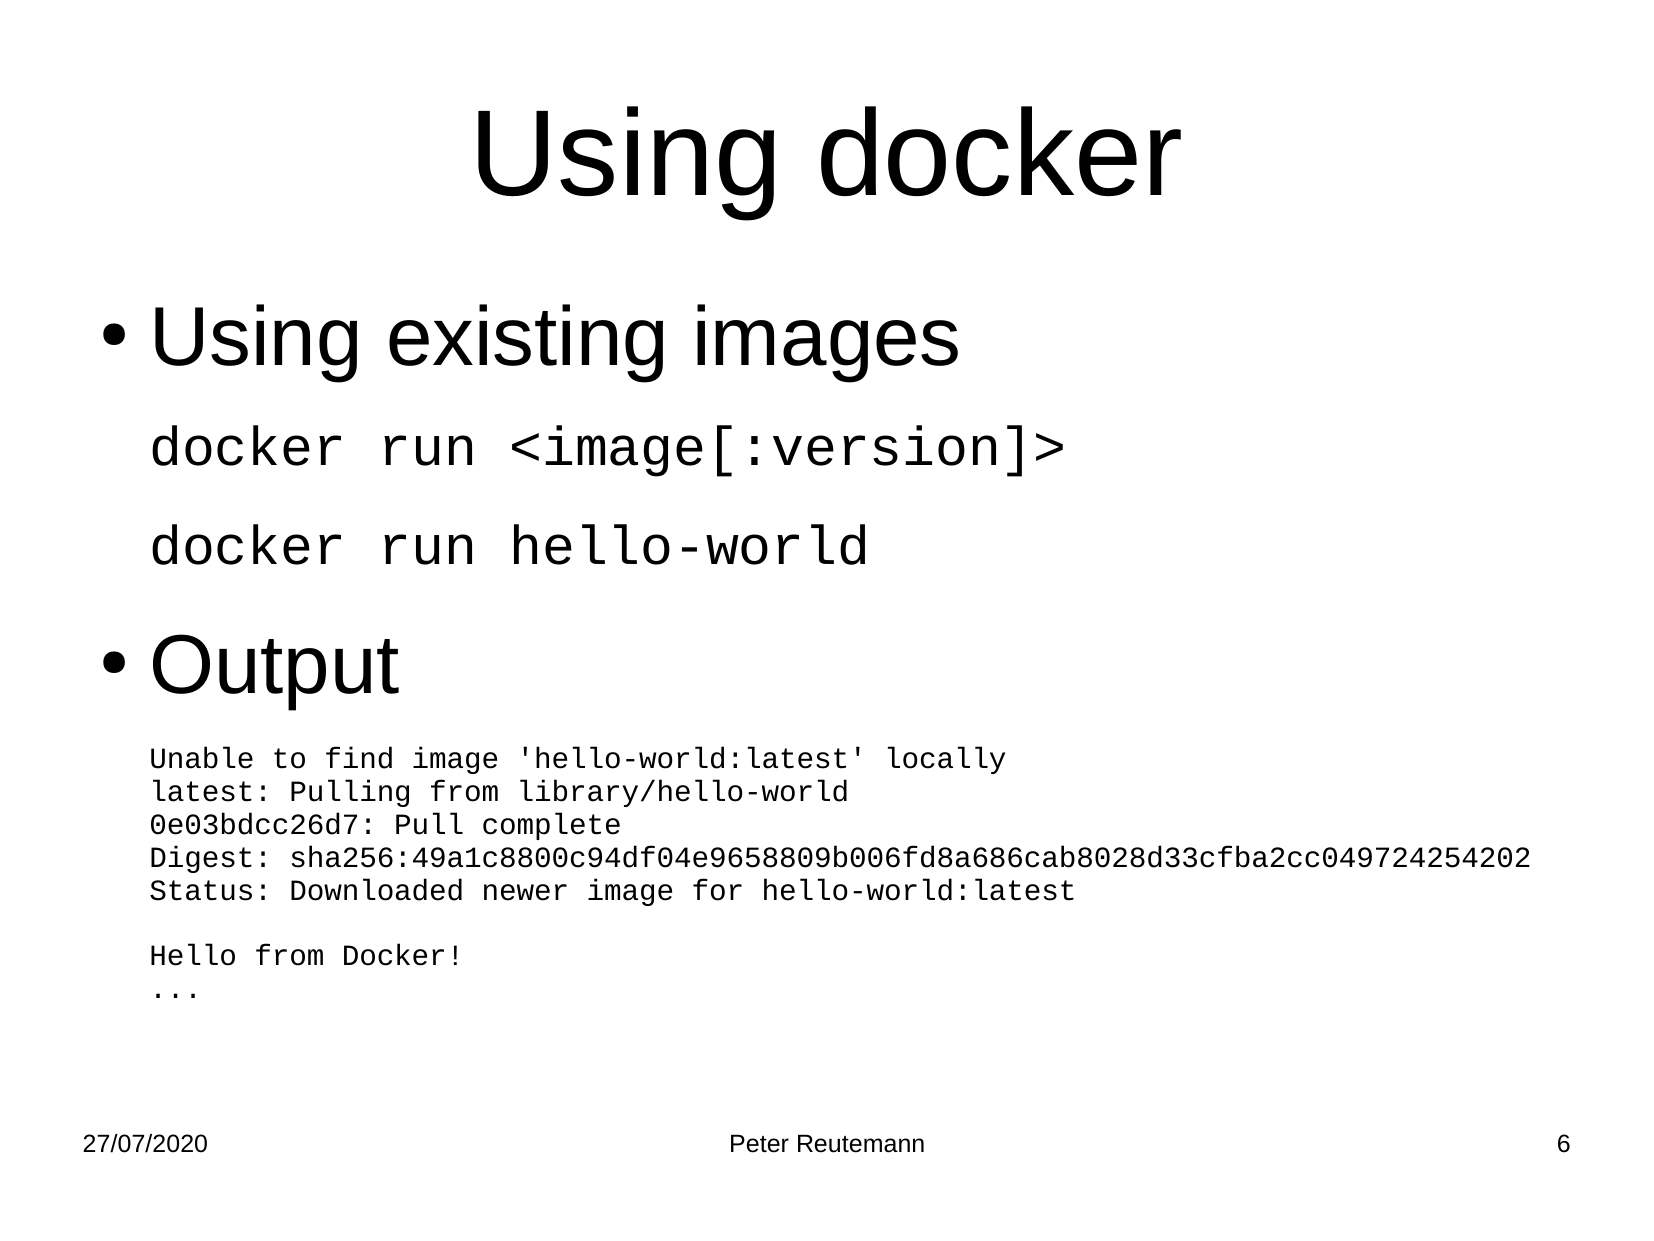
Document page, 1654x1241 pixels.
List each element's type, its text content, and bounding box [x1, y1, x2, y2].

title Using docker [82, 49, 1571, 257]
list Using existing images docker run <image[:version]> docker run hello-world Output Unable to find image 'hello-world:latest' locally latest: Pulling from library/hello-world 0e03bdcc26d7: Pull complete Digest: sha256:49a1c8800c94df04e9658809b006fd8a686cab8028d33cfba2cc049724254202 Status: Downloaded newer image for hello-world:latest Hello from Docker! ... [82, 290, 1571, 1010]
